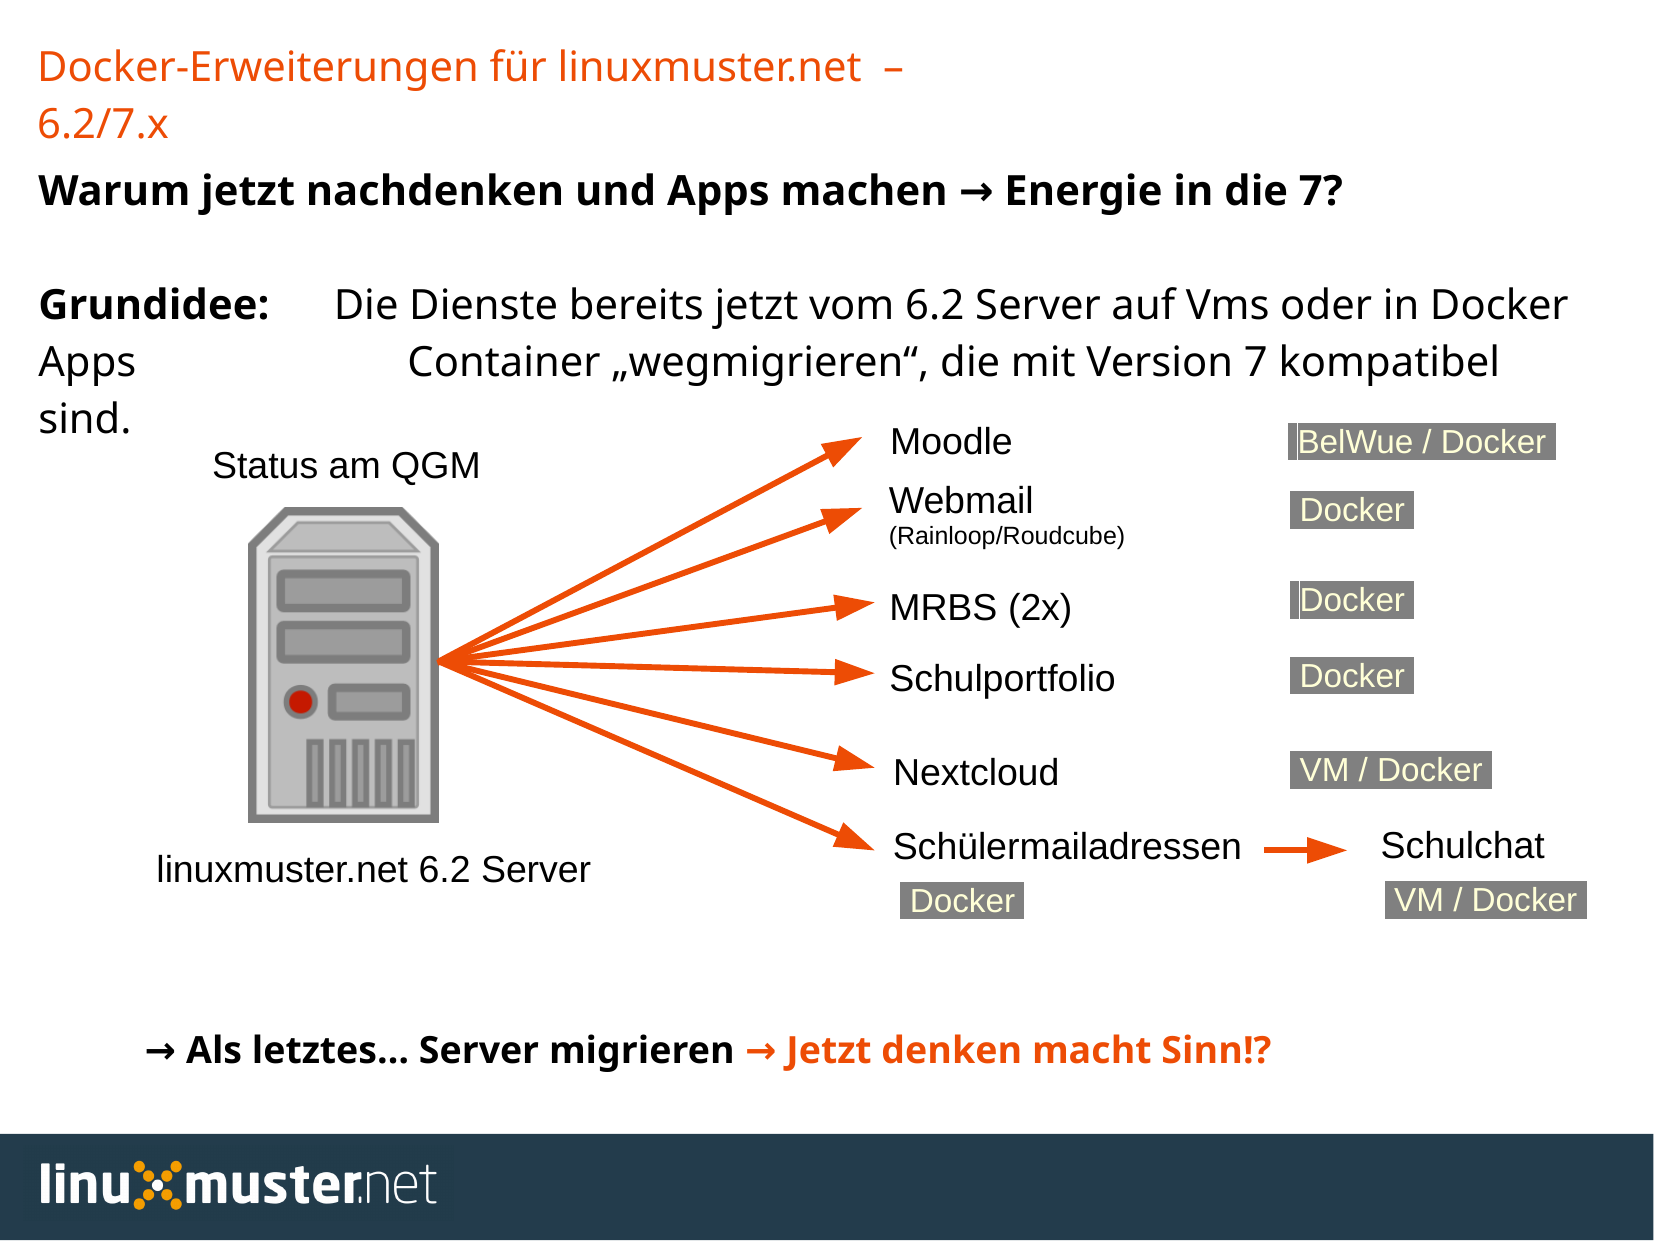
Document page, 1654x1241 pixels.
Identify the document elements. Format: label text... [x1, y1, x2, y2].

text_box → Als letztes… Server migrieren → Jetzt denken macht Sinn!? [129, 1015, 1162, 1076]
text_box Docker [1275, 649, 1430, 702]
text_box MRBS (2x) [874, 578, 1088, 636]
text_box Docker [1275, 574, 1430, 626]
text_box Schulchat [1365, 817, 1560, 875]
text_box Webmail (Rainloop/Roudcube) [874, 472, 1141, 558]
picture [248, 507, 439, 824]
text_box VM / Docker [1275, 744, 1508, 796]
text_box Status am QGM [197, 437, 497, 494]
text_box BelWue / Docker [1273, 415, 1571, 468]
text_box Docker [1275, 484, 1430, 537]
text_box Schülermailadressen [878, 818, 1265, 875]
text_box Docker [885, 874, 1040, 927]
text_box Schulportfolio [874, 649, 1131, 707]
text_box Moodle [875, 413, 1028, 471]
text_box Warum jetzt nachdenken und Apps machen → Energie in die 7? Grundidee: Die Dienste bereits jetzt vom 6.2 Server auf Vms oder in Docker Apps Container „wegmigrieren“, die mit Version 7 kompatibel sind. [23, 153, 1607, 369]
text_box VM / Docker [1370, 874, 1602, 926]
picture [23, 1145, 454, 1221]
text_box Nextcloud [878, 744, 1075, 801]
text_box linuxmuster.net 6.2 Server [141, 840, 607, 898]
text_box Docker-Erweiterungen für linuxmuster.net – 6.2/7.x [22, 29, 1028, 95]
